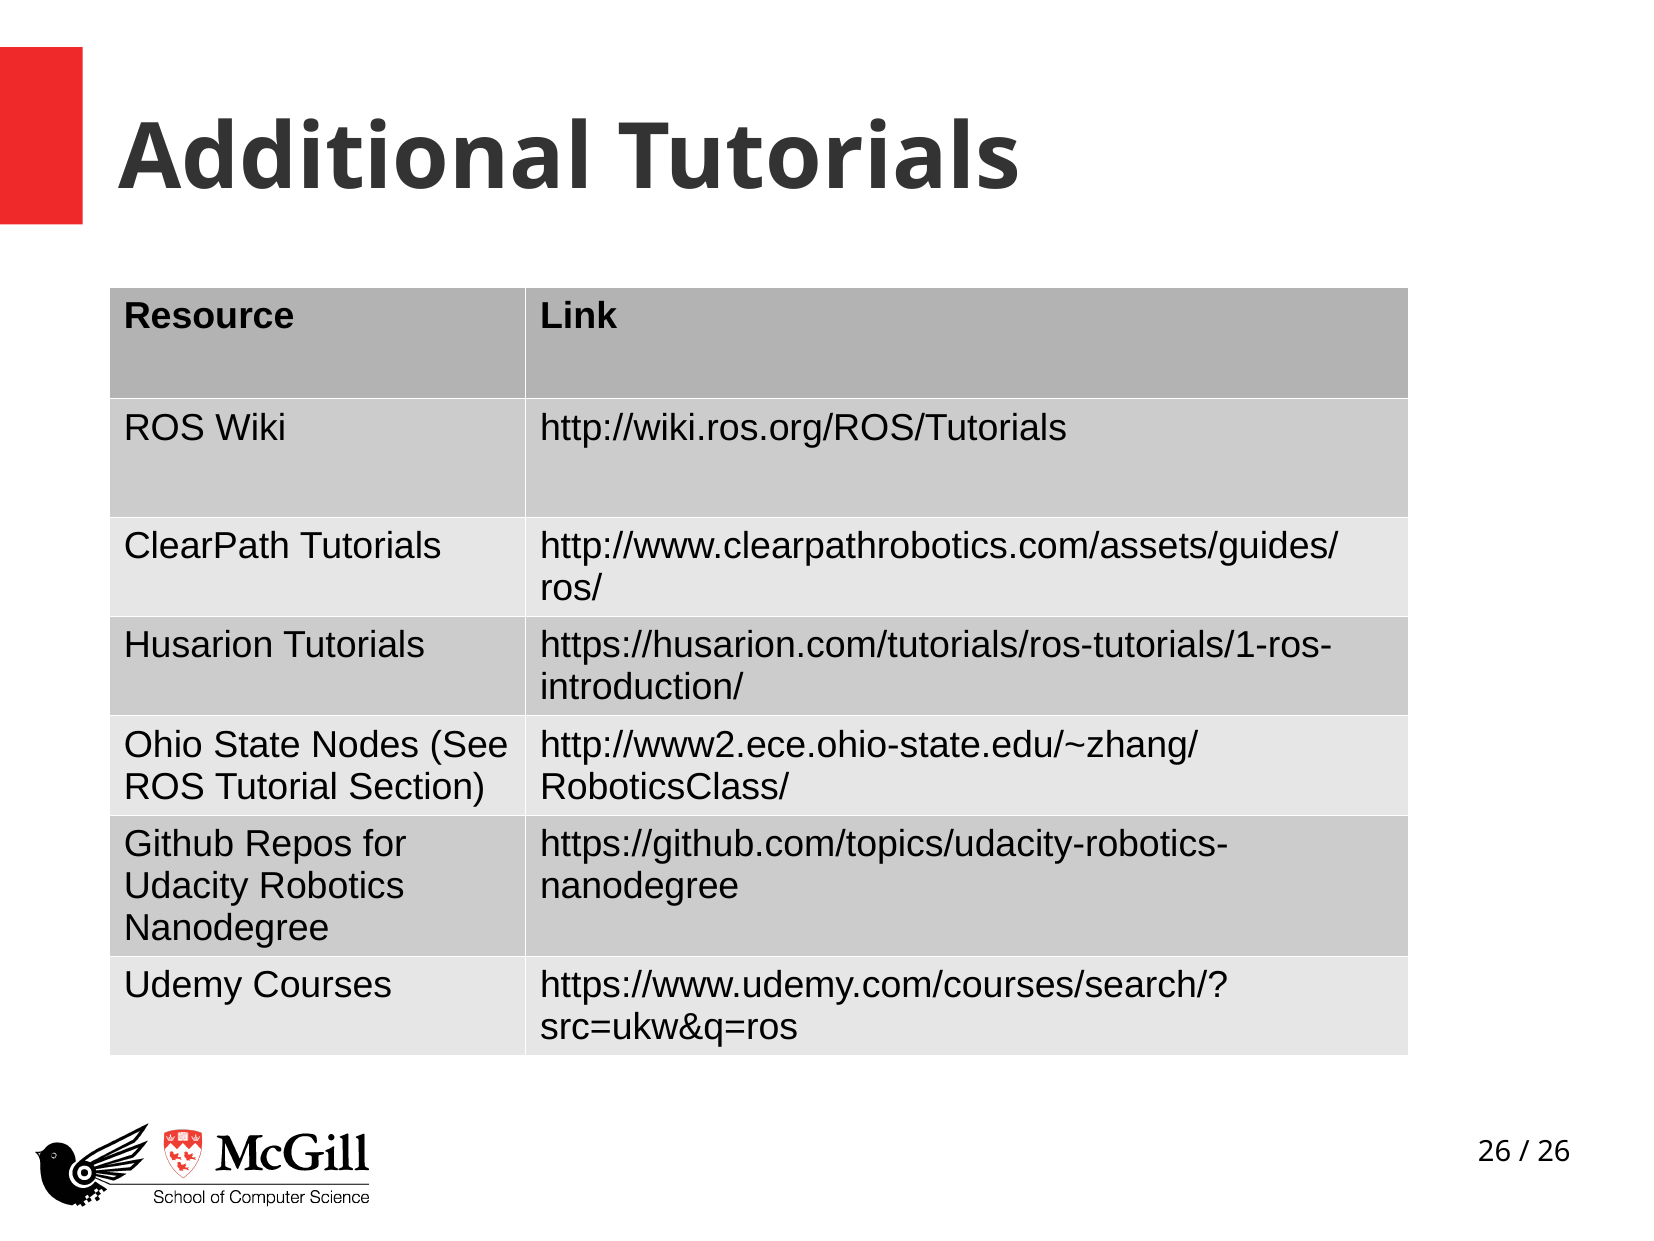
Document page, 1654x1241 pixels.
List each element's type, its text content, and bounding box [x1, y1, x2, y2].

table_cell Husarion Tutorials [110, 617, 525, 715]
table_cell Github Repos for Udacity Robotics Nanodegree [110, 816, 525, 956]
table_cell Udemy Courses [110, 957, 525, 1055]
table_cell http://www2.ece.ohio-state.edu/~zhang/RoboticsClass/ [526, 716, 1408, 815]
table_cell https://github.com/topics/udacity-robotics-nanodegree [526, 816, 1408, 956]
table_cell http://wiki.ros.org/ROS/Tutorials [526, 399, 1408, 517]
picture [35, 1110, 369, 1216]
table_header Resource [110, 288, 525, 398]
table_cell ROS Wiki [110, 399, 525, 517]
table_cell https://www.udemy.com/courses/search/?src=ukw&q=ros [526, 957, 1408, 1055]
table_cell ClearPath Tutorials [110, 518, 525, 616]
title Additional Tutorials [118, 49, 1571, 257]
table_header Link [526, 288, 1408, 398]
table_cell Ohio State Nodes (See ROS Tutorial Section) [110, 716, 525, 815]
table_cell http://www.clearpathrobotics.com/assets/guides/ros/ [526, 518, 1408, 616]
table_cell https://husarion.com/tutorials/ros-tutorials/1-ros-introduction/ [526, 617, 1408, 715]
